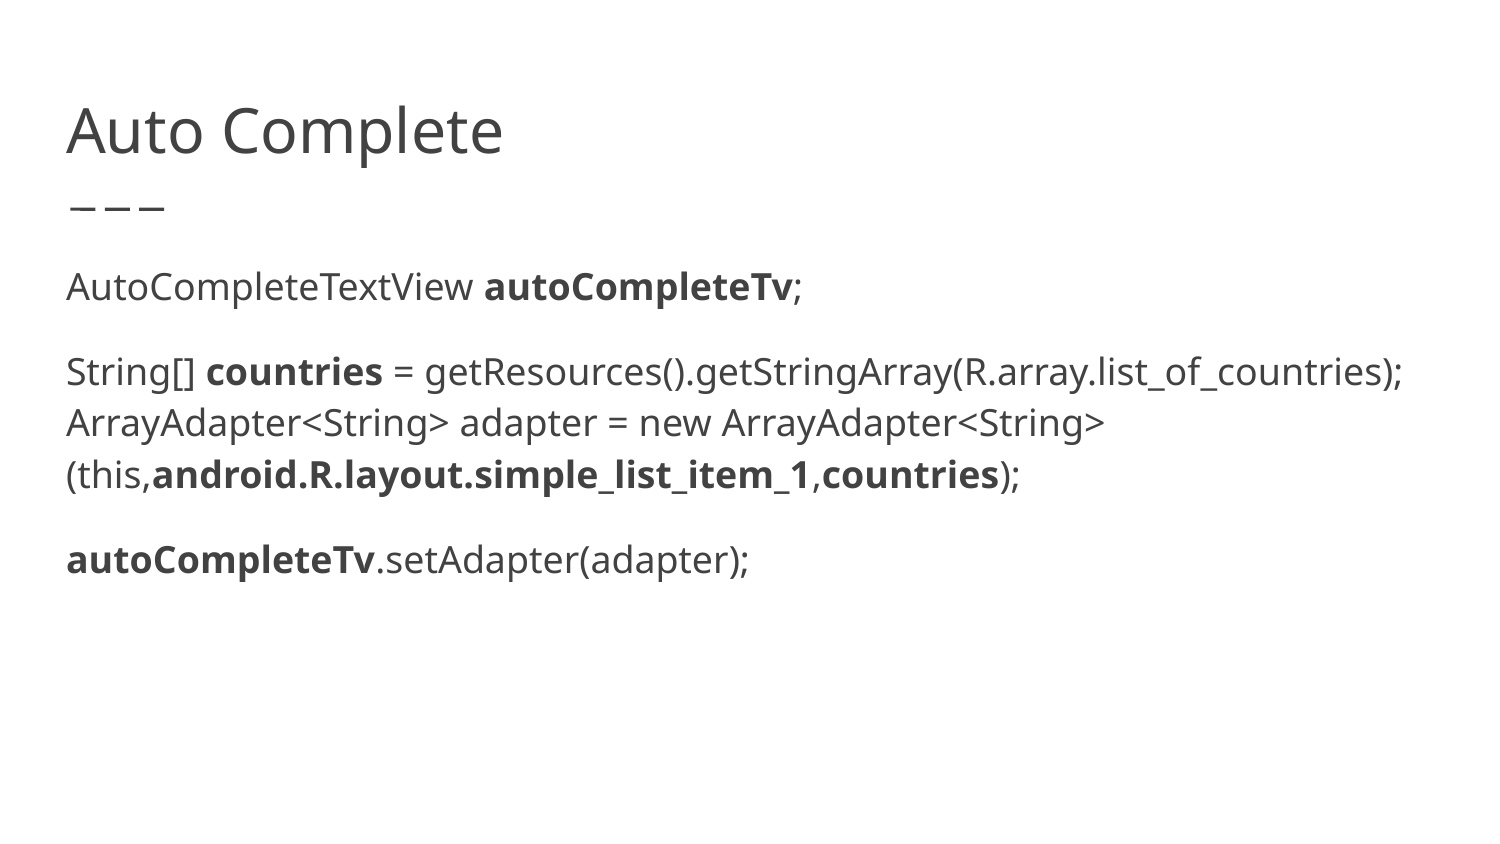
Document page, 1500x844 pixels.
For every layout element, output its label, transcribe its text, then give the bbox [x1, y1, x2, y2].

list AutoCompleteTextView autoCompleteTv; String[] countries = getResources().getStringArray(R.array.list_of_countries); ArrayAdapter<String> adapter = new ArrayAdapter<String> (this,android.R.layout.simple_list_item_1,countries); autoCompleteTv.setAdapter(adapter); [51, 240, 1469, 834]
title Auto Complete [51, 61, 1449, 182]
